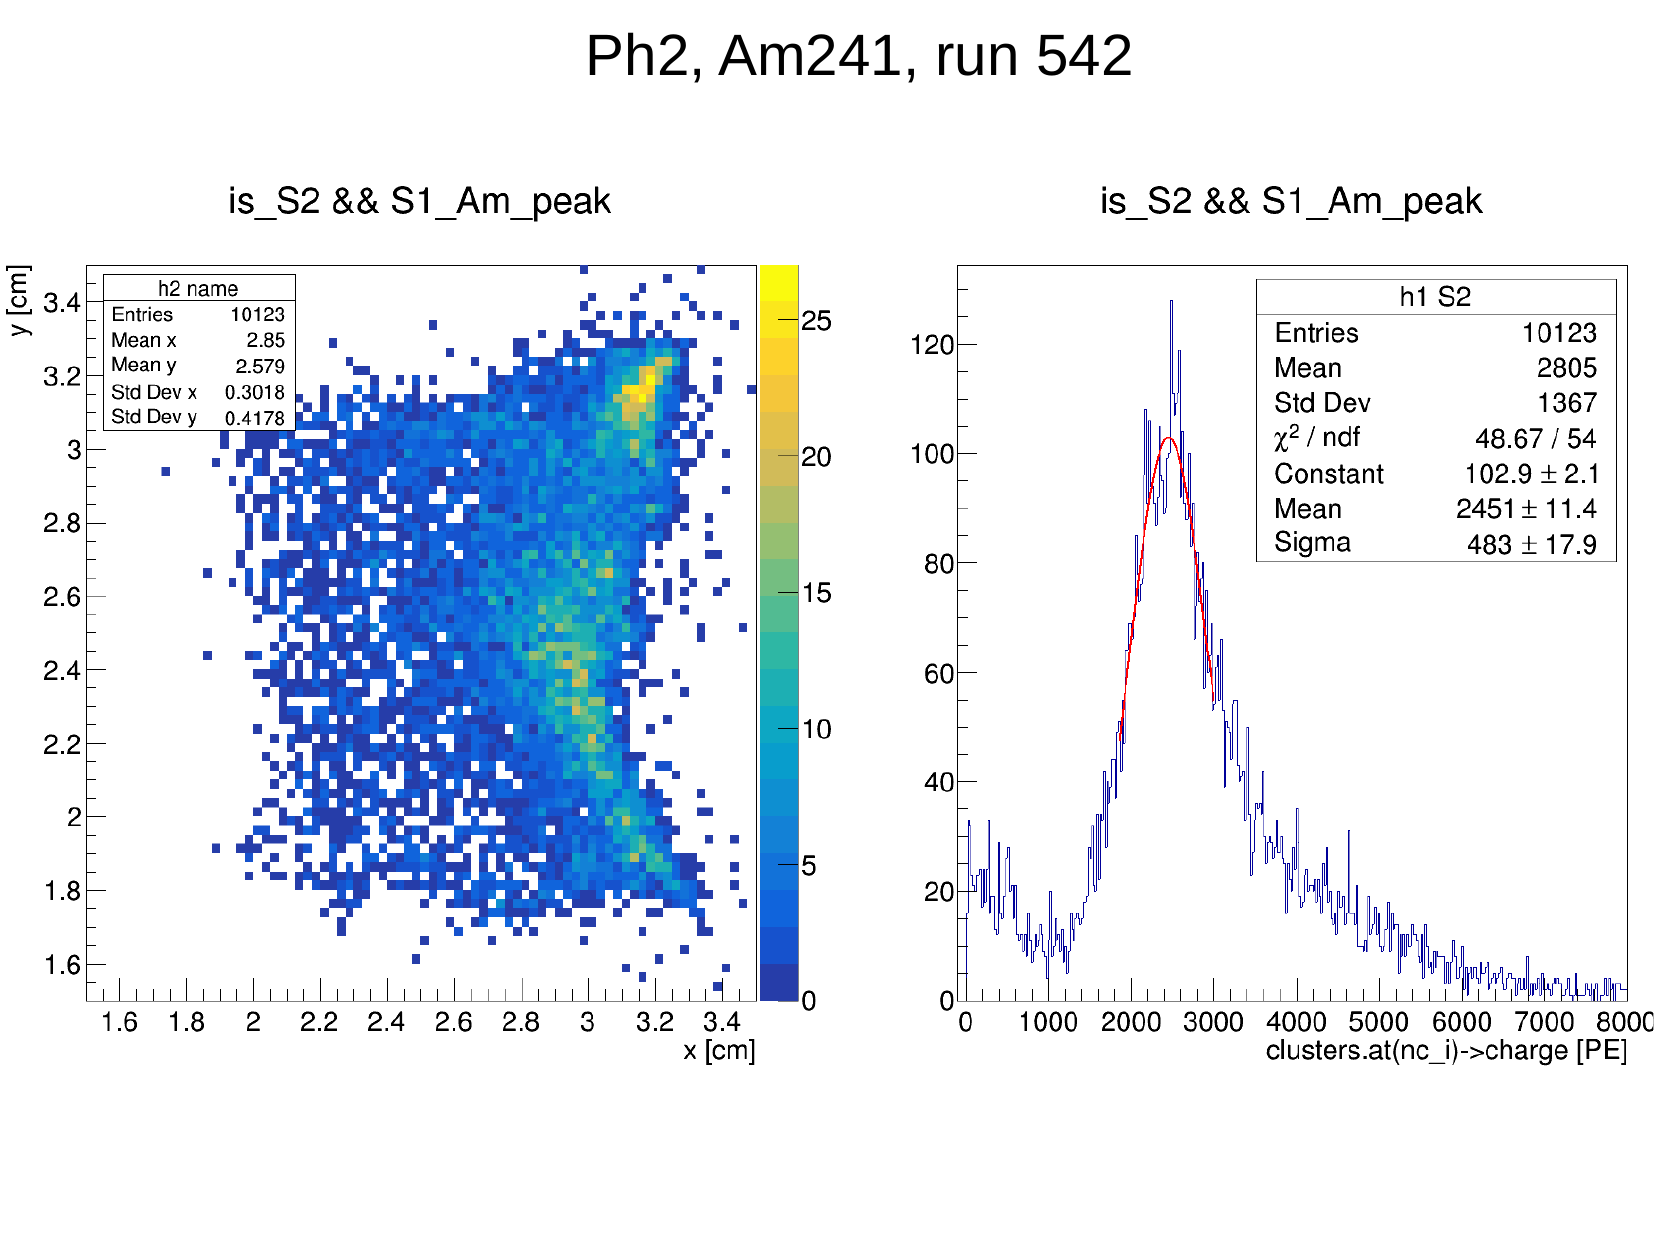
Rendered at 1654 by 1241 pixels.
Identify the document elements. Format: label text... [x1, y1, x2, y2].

picture [6, 174, 1654, 1072]
text_box Ph2, Am241, run 542 [519, 15, 1201, 151]
